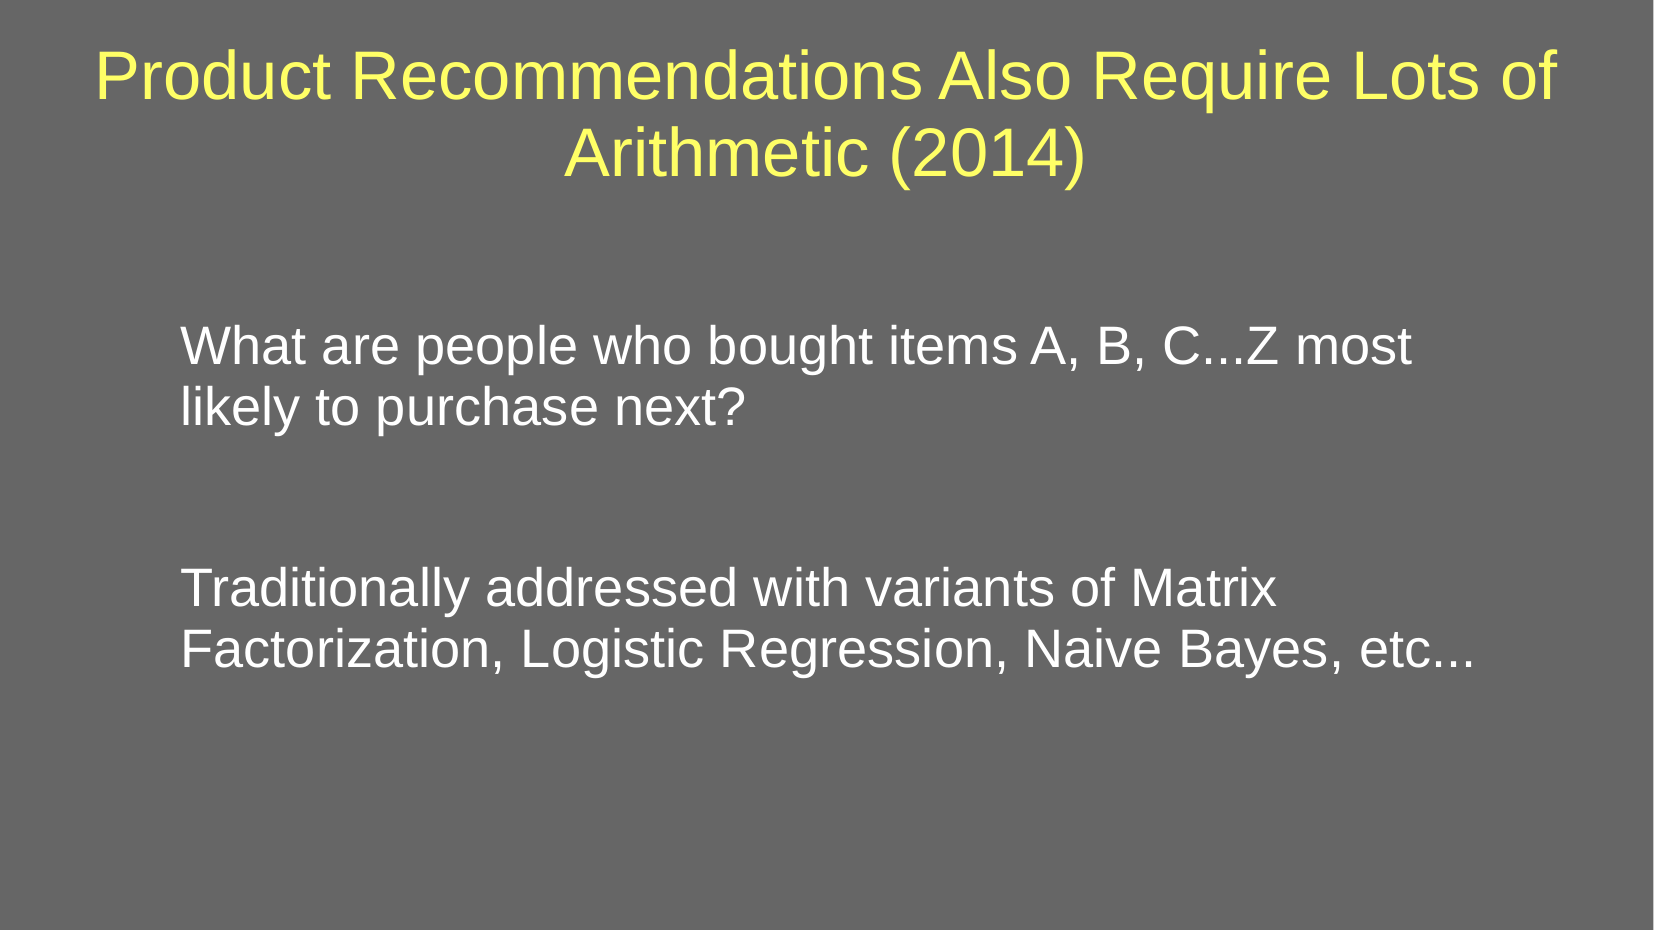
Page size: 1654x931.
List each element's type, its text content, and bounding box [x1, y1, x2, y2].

text_box What are people who bought items A, B, C...Z most likely to purchase next? Traditionally addressed with variants of Matrix Factorization, Logistic Regression, Naive Bayes, etc... [130, 307, 1512, 728]
title Product Recommendations Also Require Lots of Arithmetic (2014) [82, 36, 1571, 193]
